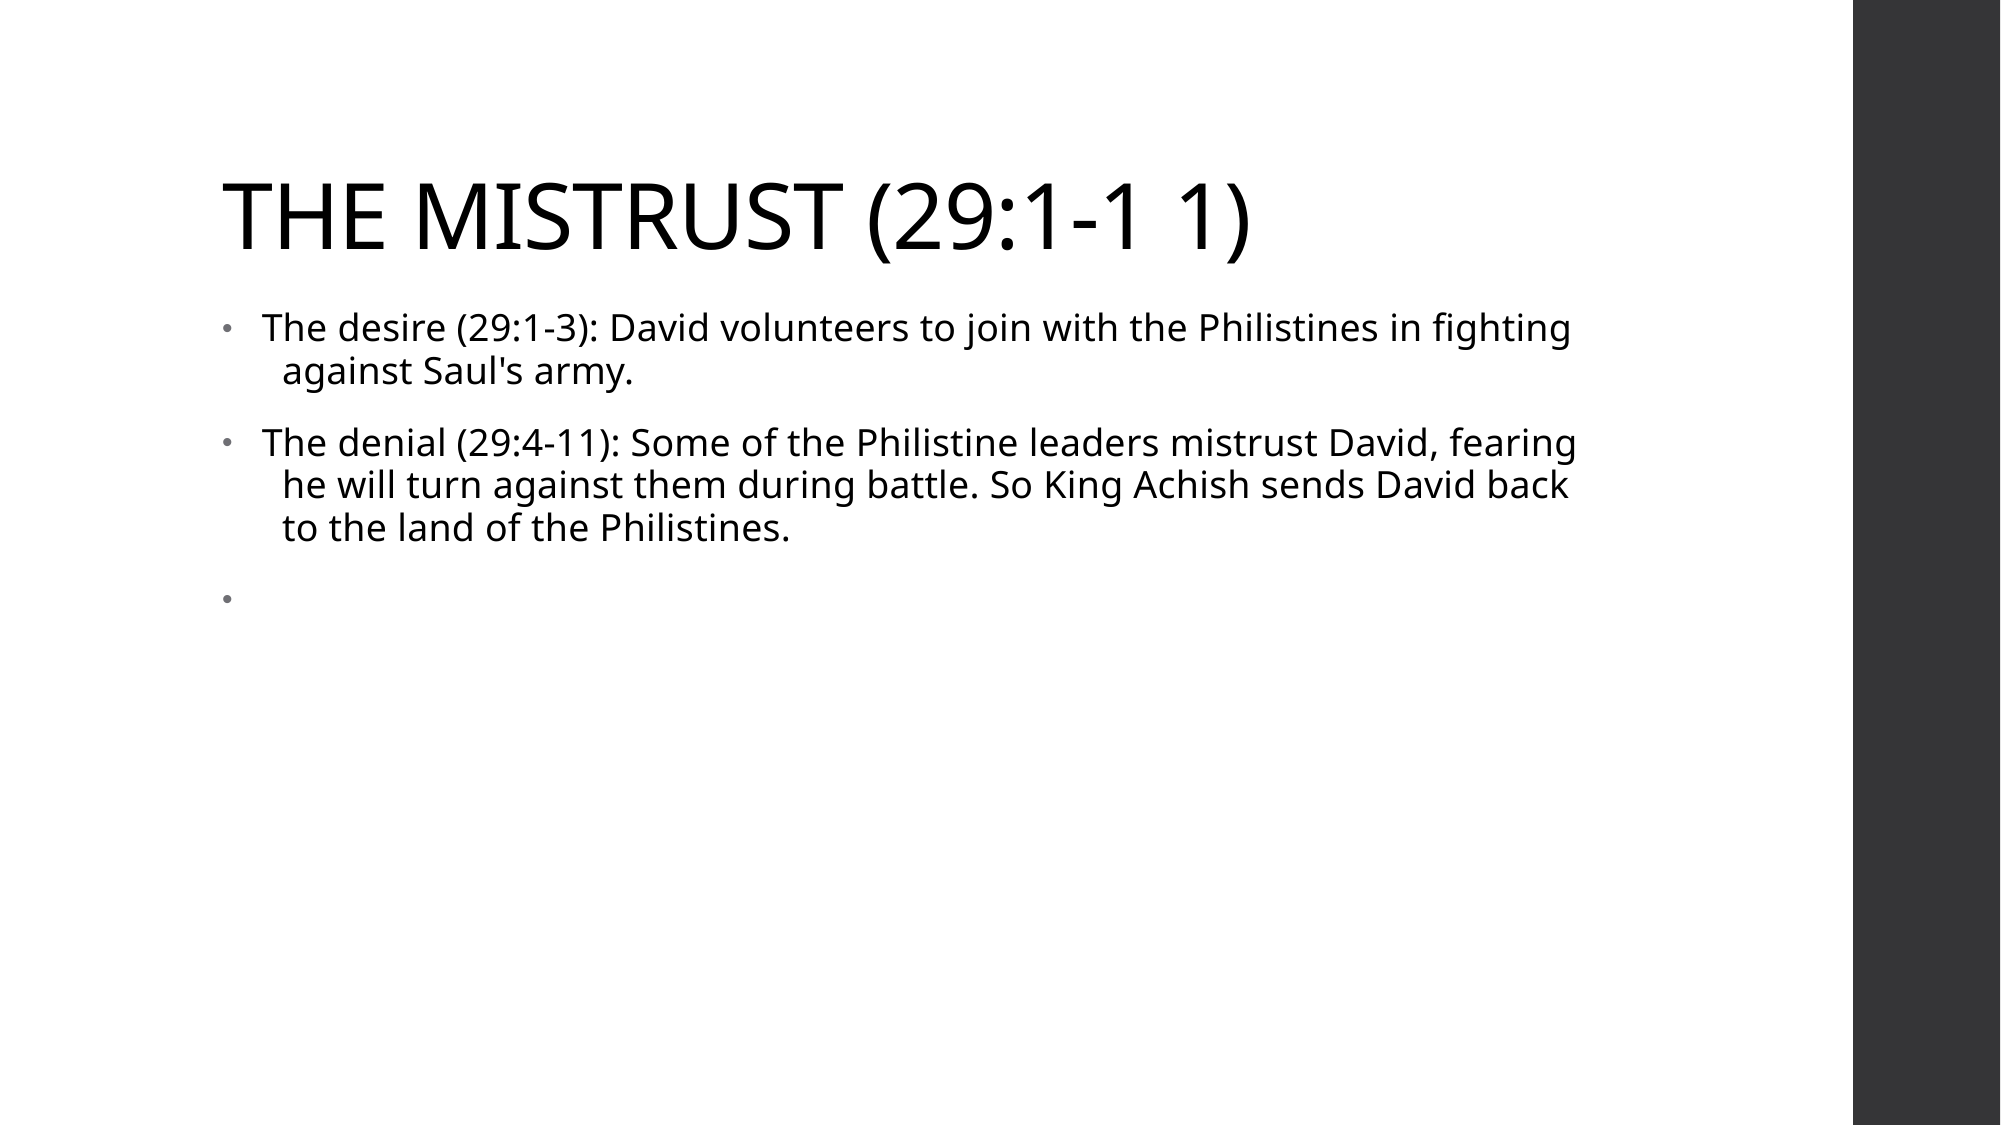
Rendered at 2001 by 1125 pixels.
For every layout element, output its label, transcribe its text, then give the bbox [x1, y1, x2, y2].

title THE MISTRUST (29:1-1 1) [206, 60, 1797, 278]
list The desire (29:1-3): David volunteers to join with the Philistines in fighting against Saul's army. The denial (29:4-11): Some of the Philistine leaders mistrust David, fearing he will turn against them during battle. So King Achish sends David back to the land of the Philistines. [206, 299, 1617, 1014]
